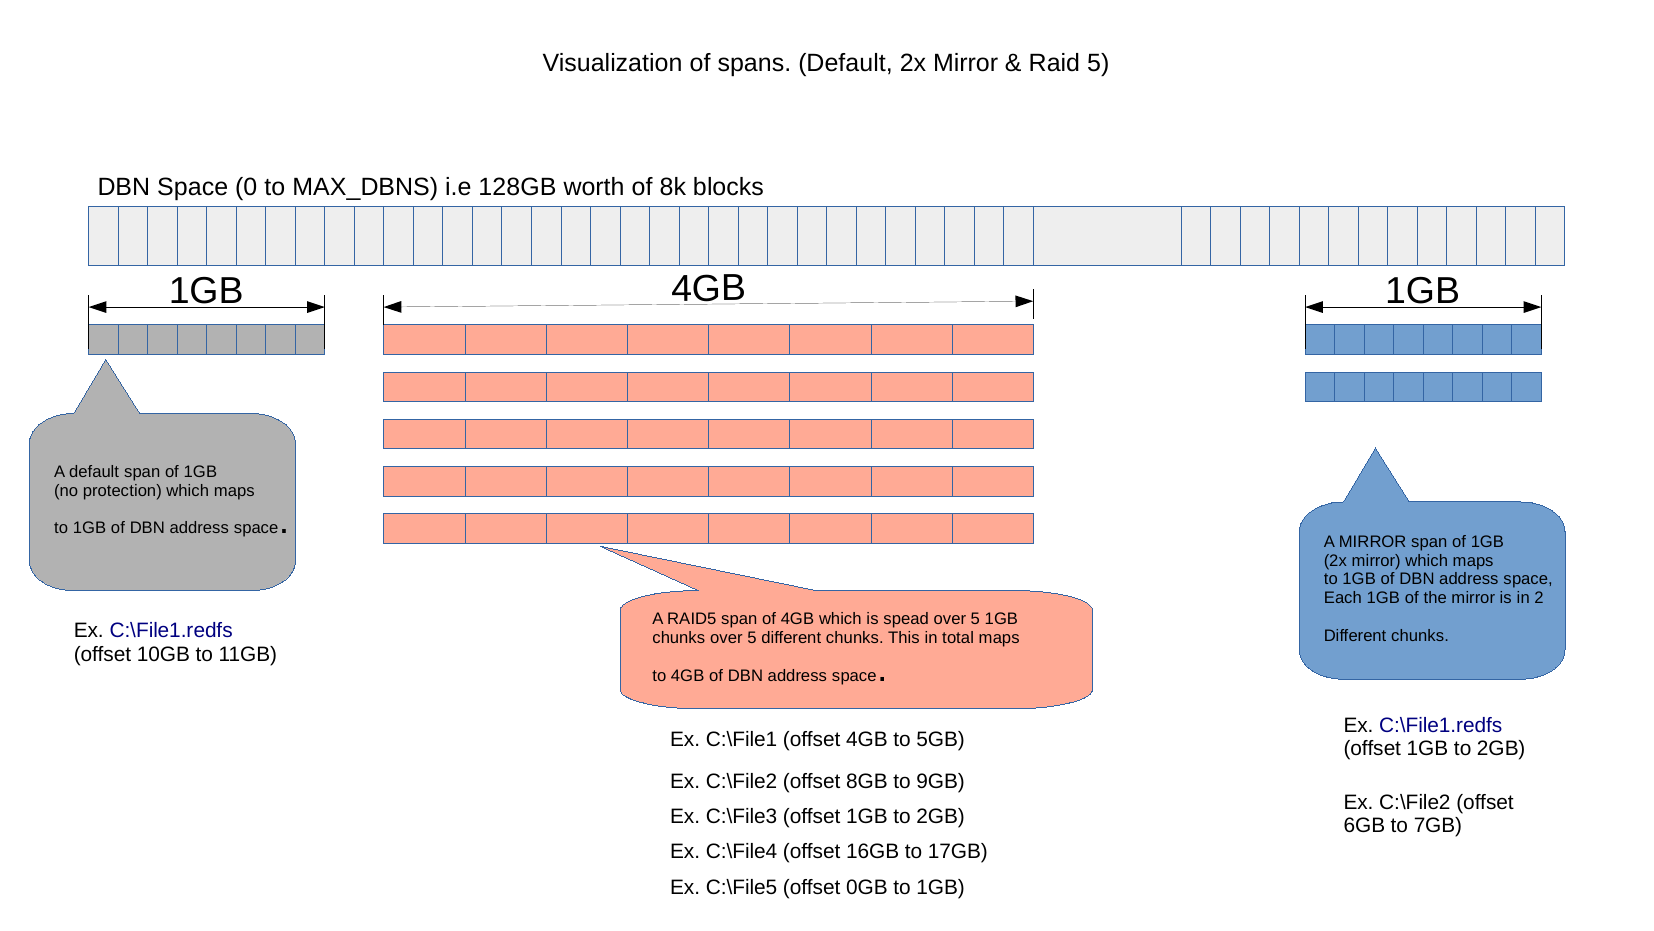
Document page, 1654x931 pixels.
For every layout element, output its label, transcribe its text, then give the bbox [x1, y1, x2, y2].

text_box Ex. C:\File2 (offset 8GB to 9GB) [655, 761, 1063, 797]
text_box [466, 513, 546, 544]
text_box Ex. C:\File4 (offset 16GB to 17GB) [655, 832, 1063, 868]
text_box [532, 237, 561, 266]
text_box [296, 237, 324, 266]
text_box [680, 237, 708, 266]
text_box [709, 466, 789, 497]
text_box [383, 513, 465, 544]
text_box Ex. C:\File2 (offset 6GB to 7GB) [1328, 783, 1565, 845]
text_box [1034, 206, 1181, 266]
text_box [872, 466, 952, 497]
text_box [1453, 372, 1482, 402]
text_box [1359, 206, 1387, 266]
text_box [383, 324, 465, 355]
text_box [502, 237, 531, 266]
text_box [1004, 206, 1033, 266]
text_box [1512, 372, 1542, 402]
text_box [443, 237, 472, 266]
text_box [1424, 372, 1452, 402]
text_box [119, 237, 147, 266]
text_box [473, 237, 501, 266]
text_box [709, 372, 789, 402]
text_box [886, 206, 915, 266]
text_box [628, 513, 708, 544]
text_box [383, 419, 465, 449]
text_box [790, 513, 871, 544]
text_box [872, 419, 952, 449]
text_box [953, 513, 1034, 544]
text_box [628, 419, 708, 449]
text_box Ex. C:\File5 (offset 0GB to 1GB) [655, 868, 1063, 907]
text_box [547, 372, 627, 402]
text_box [790, 372, 871, 402]
text_box [872, 513, 952, 544]
text_box [709, 324, 789, 355]
text_box [628, 466, 708, 497]
text_box [178, 324, 206, 355]
text_box [296, 324, 325, 355]
text_box [709, 419, 789, 449]
text_box [1536, 206, 1564, 266]
text_box [628, 372, 708, 402]
text_box [790, 466, 871, 497]
text_box A RAID5 span of 4GB which is spead over 5 1GB chunks over 5 different chunks. This in total maps to 4GB of DBN address space. [600, 546, 1093, 709]
text_box [628, 324, 708, 355]
text_box [650, 237, 679, 266]
text_box [1305, 324, 1334, 355]
text_box [1394, 372, 1423, 402]
text_box Ex. C:\File1.redfs (offset 10GB to 11GB) [59, 611, 296, 673]
text_box [1335, 372, 1364, 402]
text_box [1512, 324, 1542, 355]
text_box [1182, 206, 1210, 266]
text_box [1300, 206, 1328, 266]
text_box [953, 324, 1034, 355]
text_box Ex. C:\File3 (offset 1GB to 2GB) [655, 797, 1063, 832]
text_box [857, 206, 885, 266]
text_box [1424, 324, 1452, 355]
text_box [1305, 372, 1334, 402]
text_box A MIRROR span of 1GB (2x mirror) which maps to 1GB of DBN address space, Each 1GB of the mirror is in 2 Different chunks. [1299, 447, 1566, 680]
text_box [547, 419, 627, 449]
text_box [591, 237, 620, 266]
text_box Ex. C:\File1.redfs (offset 1GB to 2GB) [1328, 706, 1565, 768]
text_box [768, 237, 797, 266]
text_box [383, 372, 465, 402]
text_box [1453, 324, 1482, 355]
text_box [1365, 324, 1393, 355]
text_box [148, 237, 177, 266]
text_box [739, 237, 767, 266]
text_box [1418, 206, 1446, 266]
text_box [237, 237, 265, 266]
text_box [466, 466, 546, 497]
text_box [383, 466, 465, 497]
text_box [1270, 206, 1299, 266]
text_box [266, 324, 295, 355]
text_box [953, 372, 1034, 402]
text_box [88, 237, 118, 266]
text_box A default span of 1GB (no protection) which maps to 1GB of DBN address space. [29, 359, 296, 591]
text_box [384, 237, 413, 266]
text_box [1365, 372, 1393, 402]
text_box [466, 419, 546, 449]
text_box Ex. C:\File1 (offset 4GB to 5GB) [655, 720, 1063, 759]
text_box [621, 237, 649, 266]
text_box [148, 324, 177, 355]
text_box [466, 324, 546, 355]
text_box [325, 237, 354, 266]
text_box [916, 206, 944, 266]
text_box [872, 324, 952, 355]
text_box [207, 237, 236, 266]
text_box [709, 513, 789, 544]
text_box [945, 206, 974, 266]
text_box [1506, 206, 1535, 266]
text_box [790, 419, 871, 449]
text_box [207, 324, 236, 355]
text_box [1335, 324, 1364, 355]
text_box [827, 206, 856, 266]
text_box [1394, 324, 1423, 355]
text_box [1211, 206, 1240, 266]
text_box [547, 466, 627, 497]
text_box [547, 324, 627, 355]
text_box [709, 237, 738, 266]
text_box [547, 513, 627, 544]
text_box [1477, 206, 1505, 266]
text_box DBN Space (0 to MAX_DBNS) i.e 128GB worth of 8k blocks [82, 165, 798, 237]
text_box [1447, 206, 1476, 266]
text_box [88, 324, 118, 355]
text_box [562, 237, 590, 266]
text_box [1241, 206, 1269, 266]
text_box [355, 237, 383, 266]
text_box [798, 206, 826, 266]
text_box [953, 466, 1034, 497]
text_box [975, 206, 1003, 266]
text_box [1329, 206, 1358, 266]
text_box [872, 372, 952, 402]
text_box [953, 419, 1034, 449]
text_box [1483, 372, 1511, 402]
text_box [1388, 206, 1417, 266]
title Visualization of spans. (Default, 2x Mirror & Raid 5) [82, 37, 1571, 89]
text_box [1483, 324, 1511, 355]
text_box [237, 324, 265, 355]
text_box [119, 324, 147, 355]
text_box [266, 237, 295, 266]
text_box [178, 237, 206, 266]
text_box [414, 237, 442, 266]
text_box [466, 372, 546, 402]
text_box [790, 324, 871, 355]
